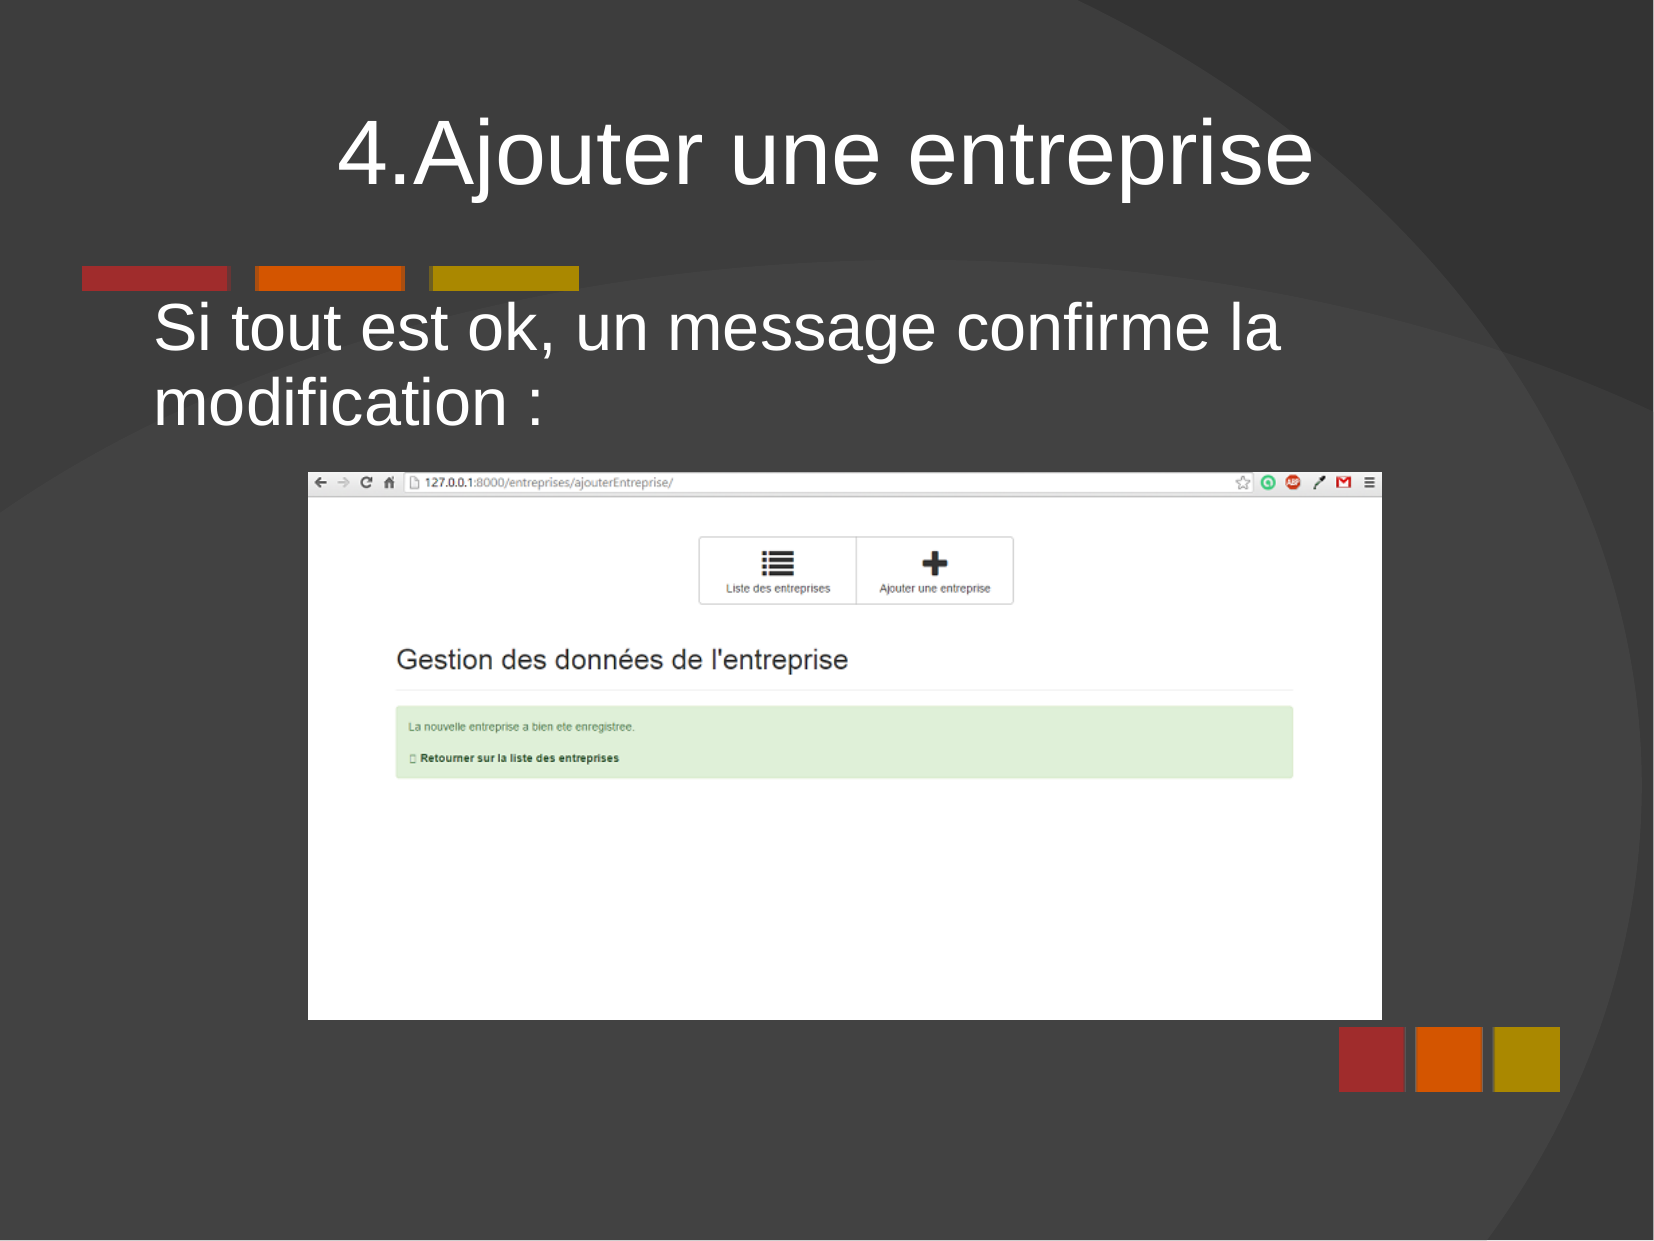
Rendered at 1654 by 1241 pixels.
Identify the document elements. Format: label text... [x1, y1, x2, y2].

list Si tout est ok, un message confirme la modification : [82, 290, 1571, 1010]
title 4.Ajouter une entreprise [82, 49, 1571, 257]
picture [1339, 1027, 1560, 1092]
picture [82, 266, 579, 290]
picture [308, 472, 1382, 1020]
